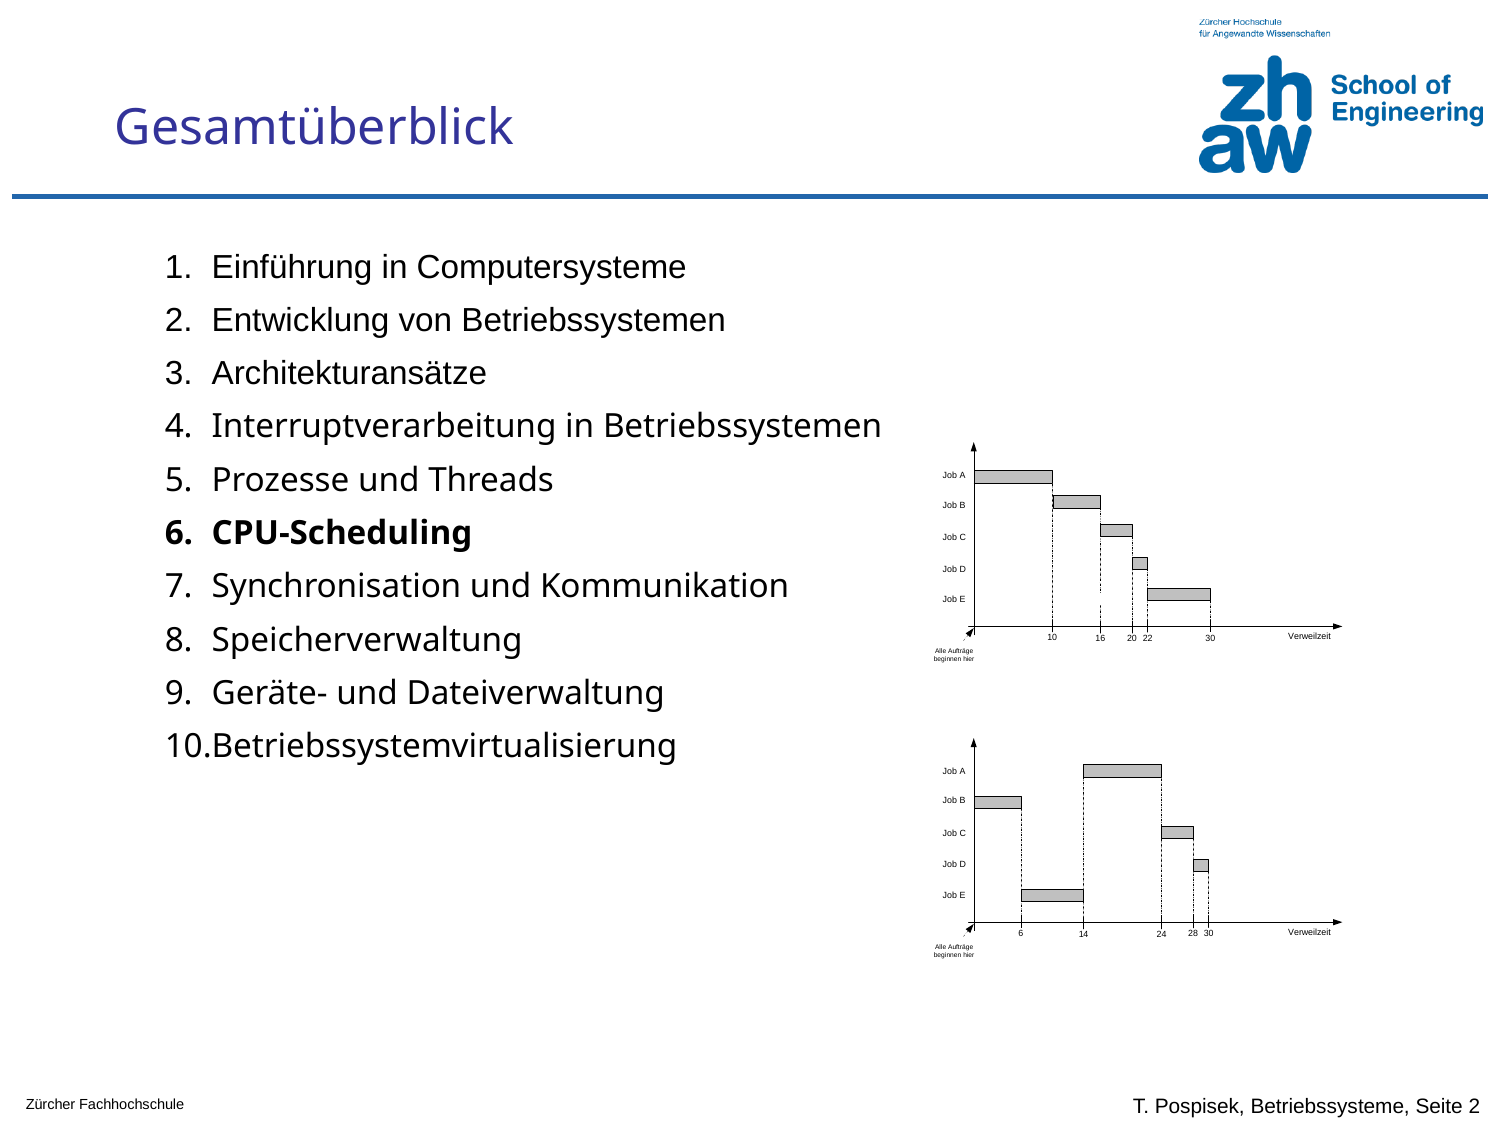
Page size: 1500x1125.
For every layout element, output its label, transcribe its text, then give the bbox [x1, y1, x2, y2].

picture [927, 727, 1353, 963]
picture [1199, 19, 1483, 173]
title Gesamtüberblick [99, 50, 1379, 163]
text_box Einführung in Computersysteme Entwicklung von Betriebssystemen Architekturansätze Interruptverarbeitung in Betriebssystemen Prozesse und Threads CPU-Scheduling Synchronisation und Kommunikation Speicherverwaltung Geräte- und Dateiverwaltung Betriebssystemvirtualisierung [149, 237, 1363, 1013]
picture [927, 431, 1353, 667]
